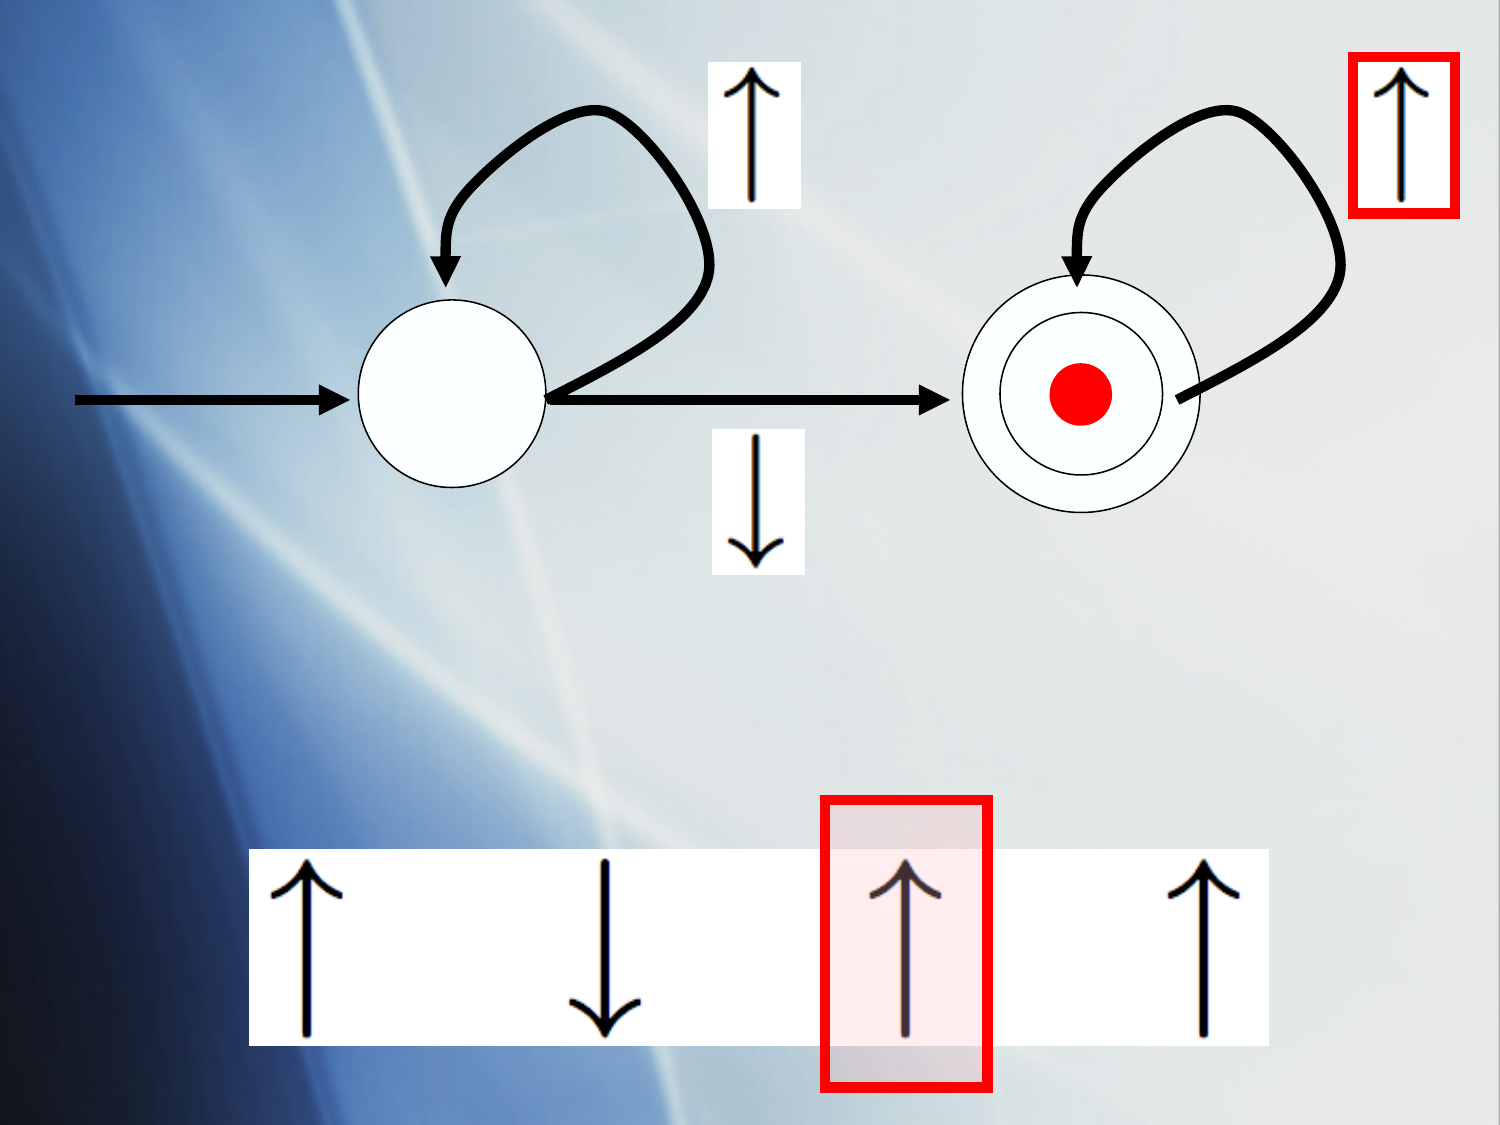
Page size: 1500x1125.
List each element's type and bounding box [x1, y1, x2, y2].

text_box [962, 275, 1201, 513]
text_box [825, 800, 988, 1088]
text_box [358, 299, 546, 488]
picture [0, 0, 1500, 1125]
